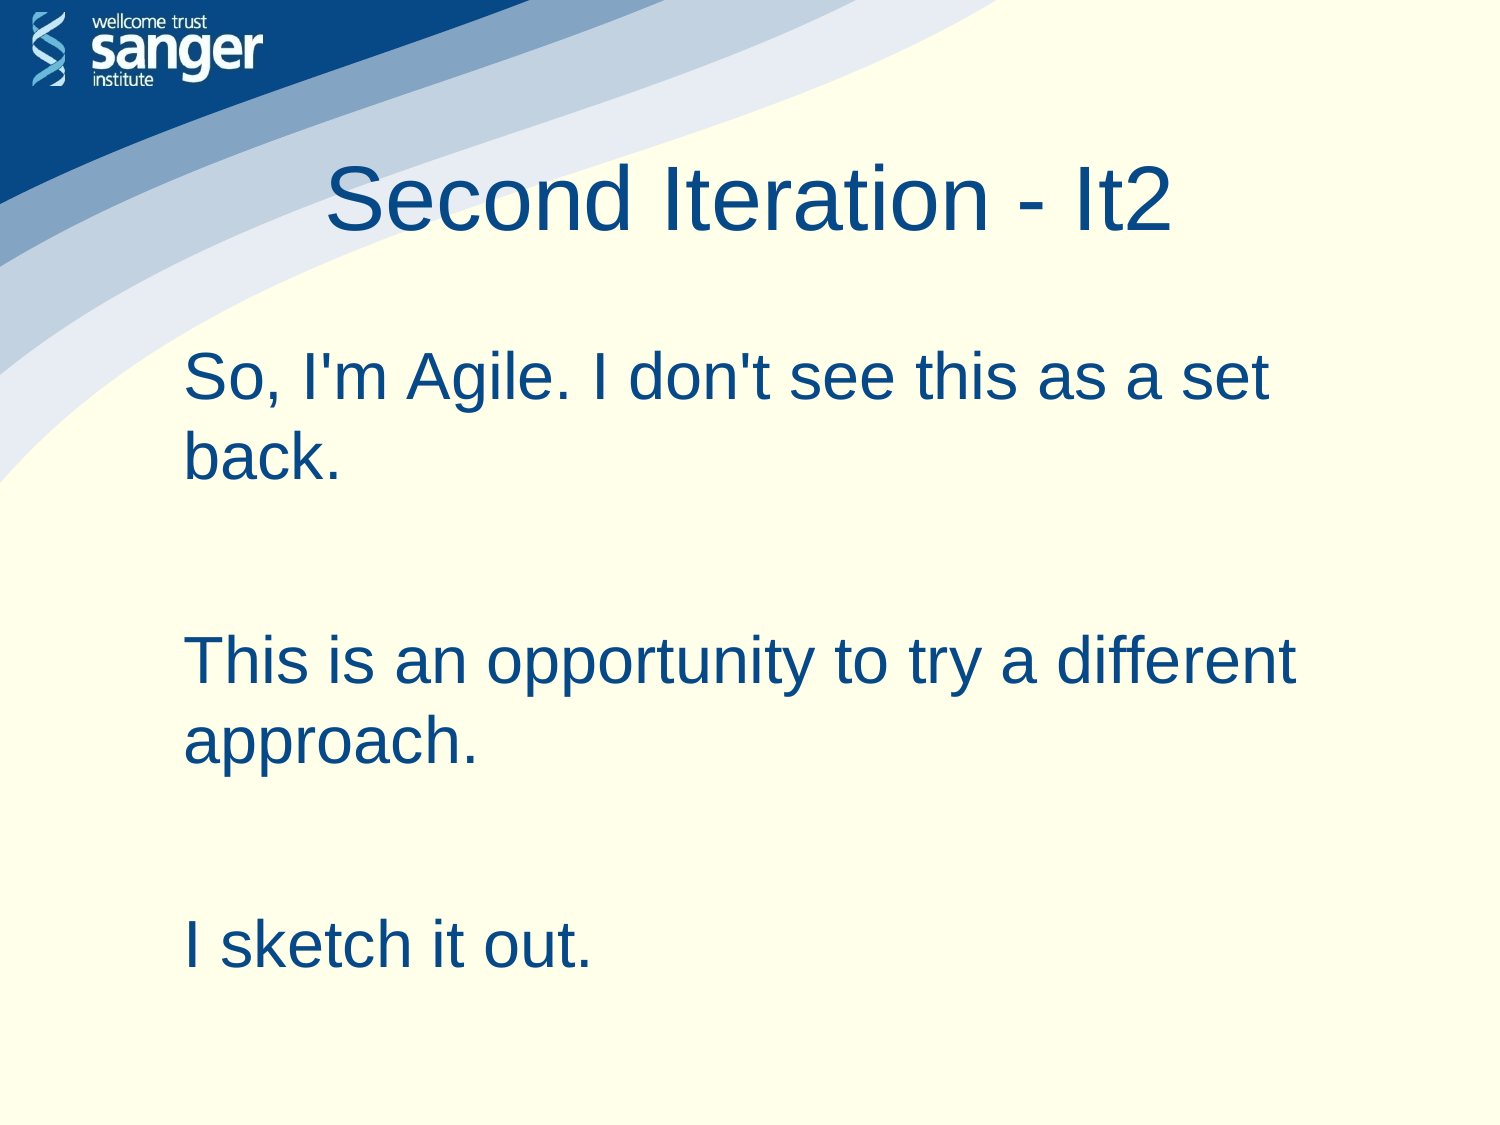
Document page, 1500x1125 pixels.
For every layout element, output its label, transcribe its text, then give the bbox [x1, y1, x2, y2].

title Second Iteration - It2 [112, 75, 1388, 312]
picture [12, 12, 263, 86]
list So, I'm Agile. I don't see this as a set back. This is an opportunity to try a different approach. I sketch it out. [112, 324, 1388, 1001]
